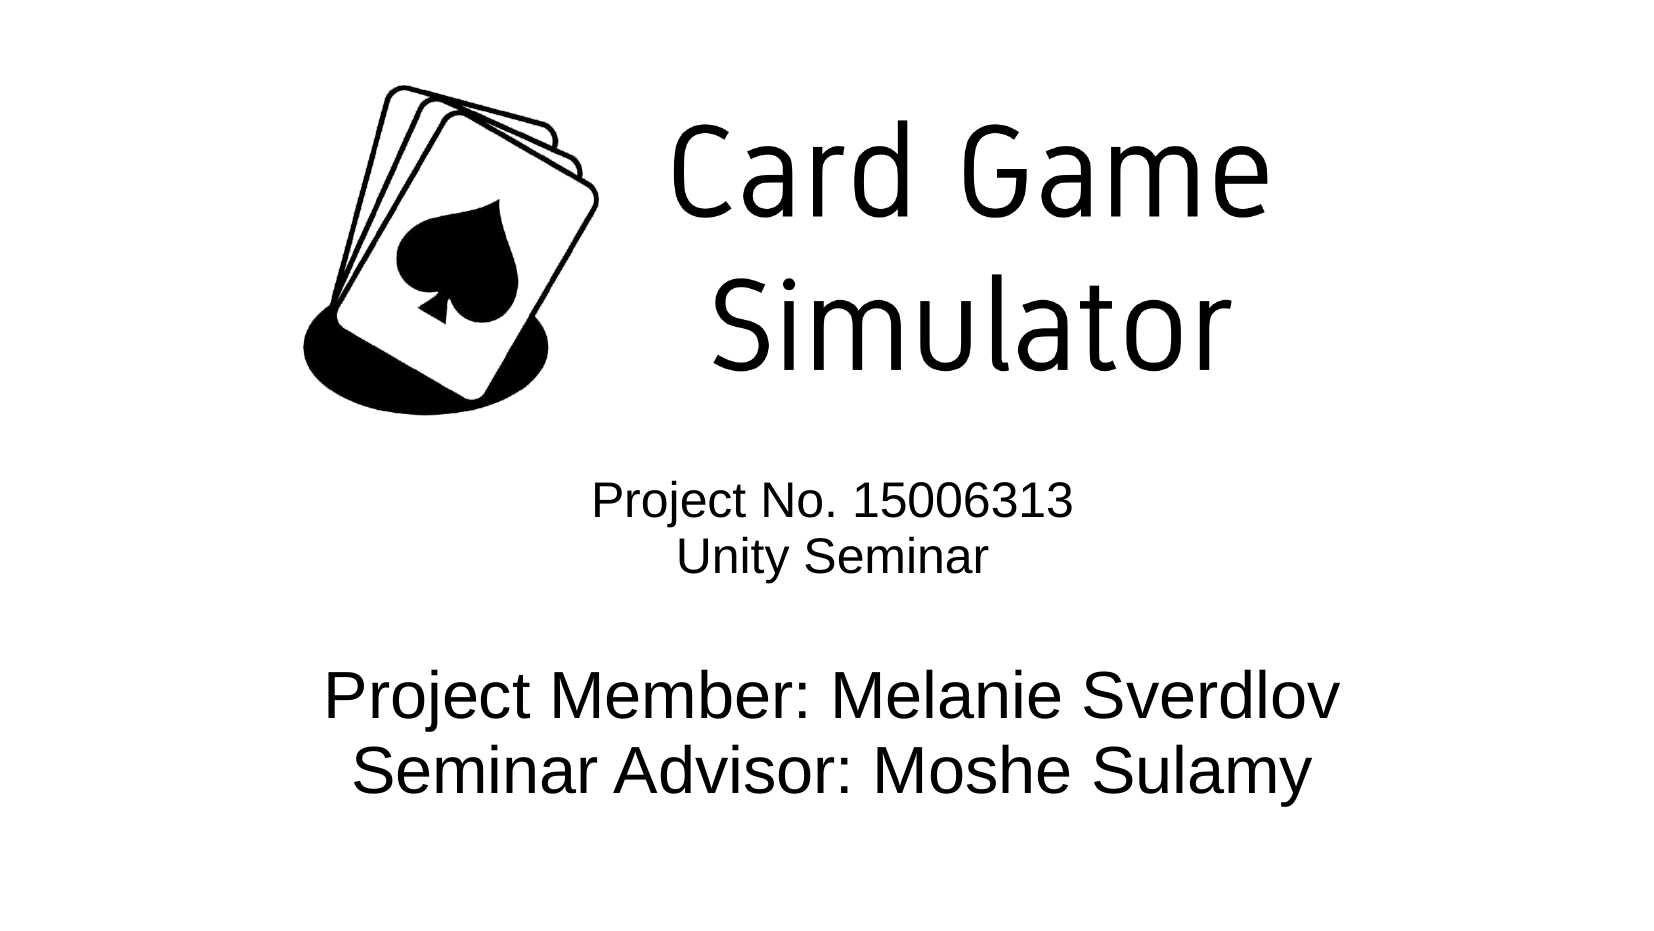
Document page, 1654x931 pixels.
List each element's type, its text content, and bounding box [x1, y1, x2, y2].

picture [69, 0, 1536, 562]
subtitle Project No. 15006313 Unity Seminar Project Member: Melanie Sverdlov Seminar Advisor: Moshe Sulamy [88, 394, 1577, 886]
